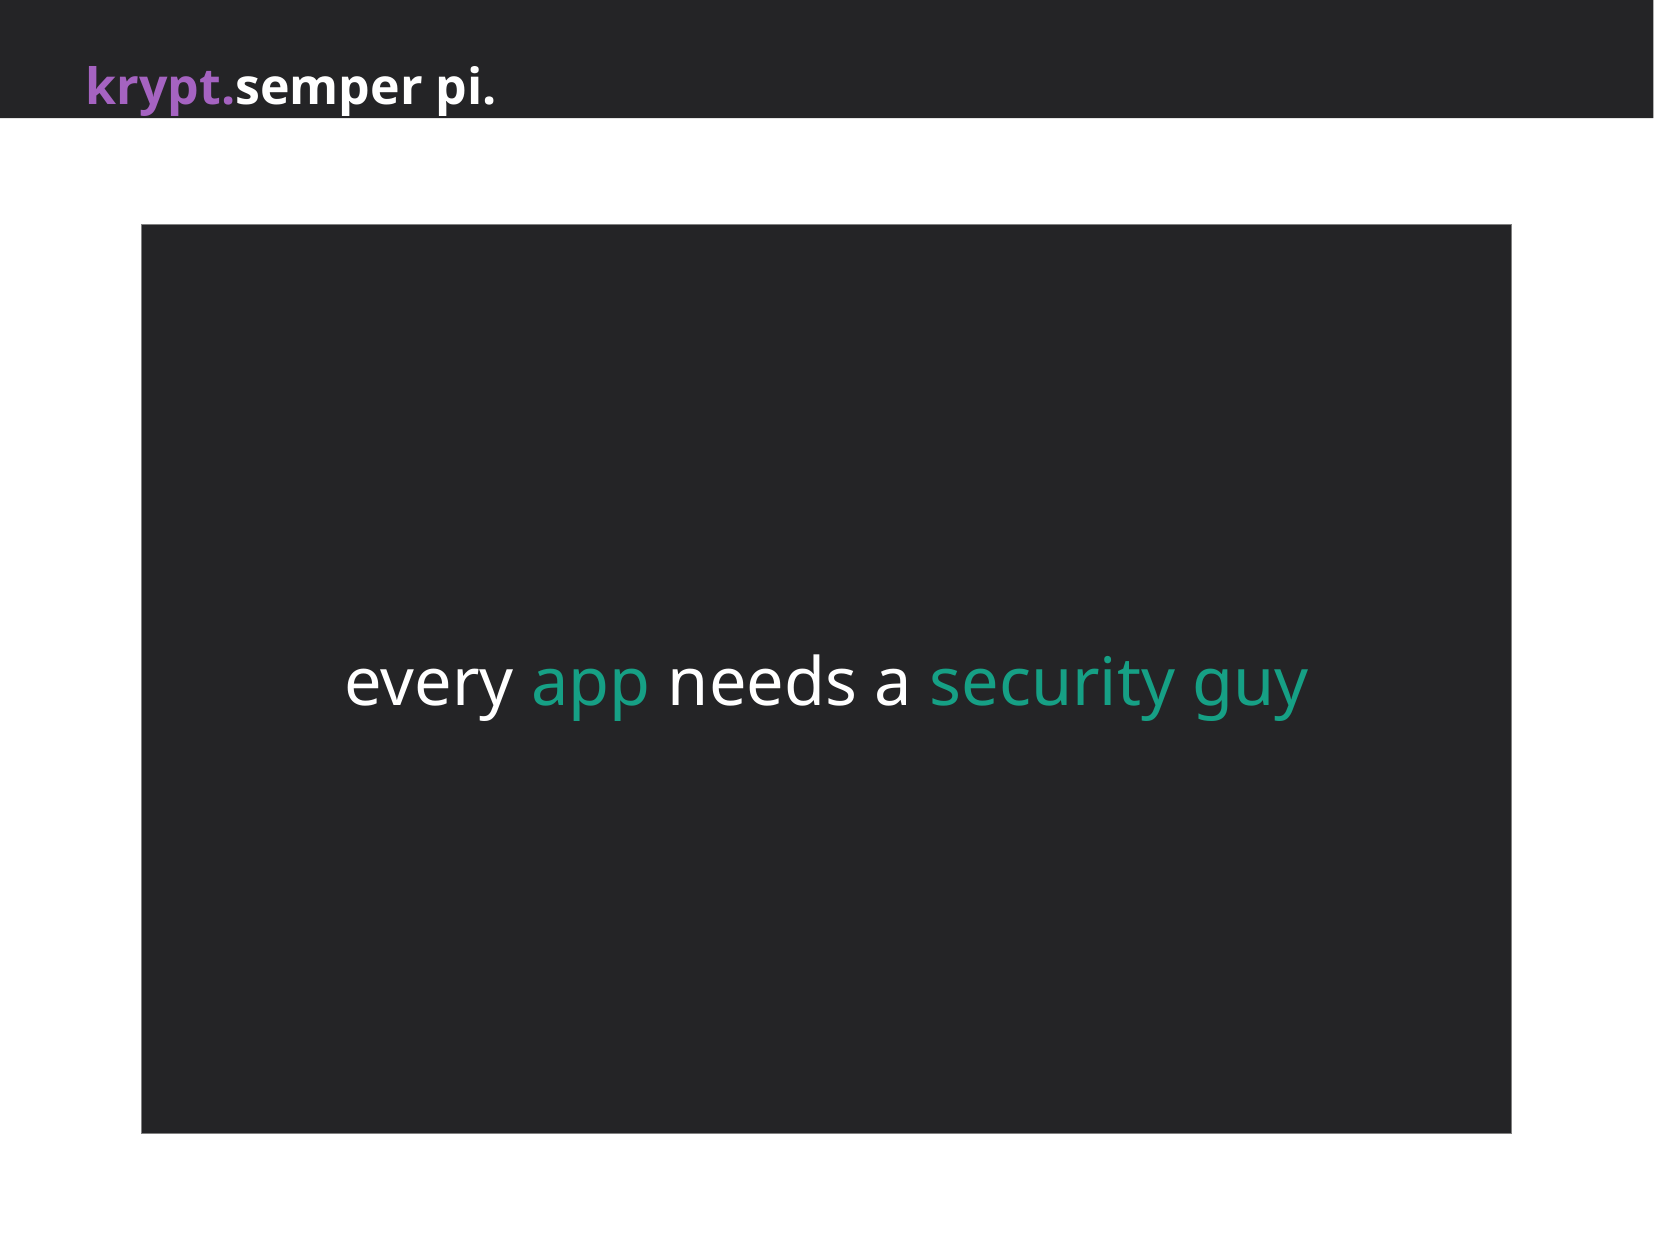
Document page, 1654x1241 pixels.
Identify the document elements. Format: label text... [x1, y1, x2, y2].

text_box krypt.semper pi. [70, 43, 1359, 119]
text_box [165, 531, 1441, 1087]
text_box [0, 0, 1654, 119]
text_box every app needs a security guy [141, 224, 1512, 1134]
